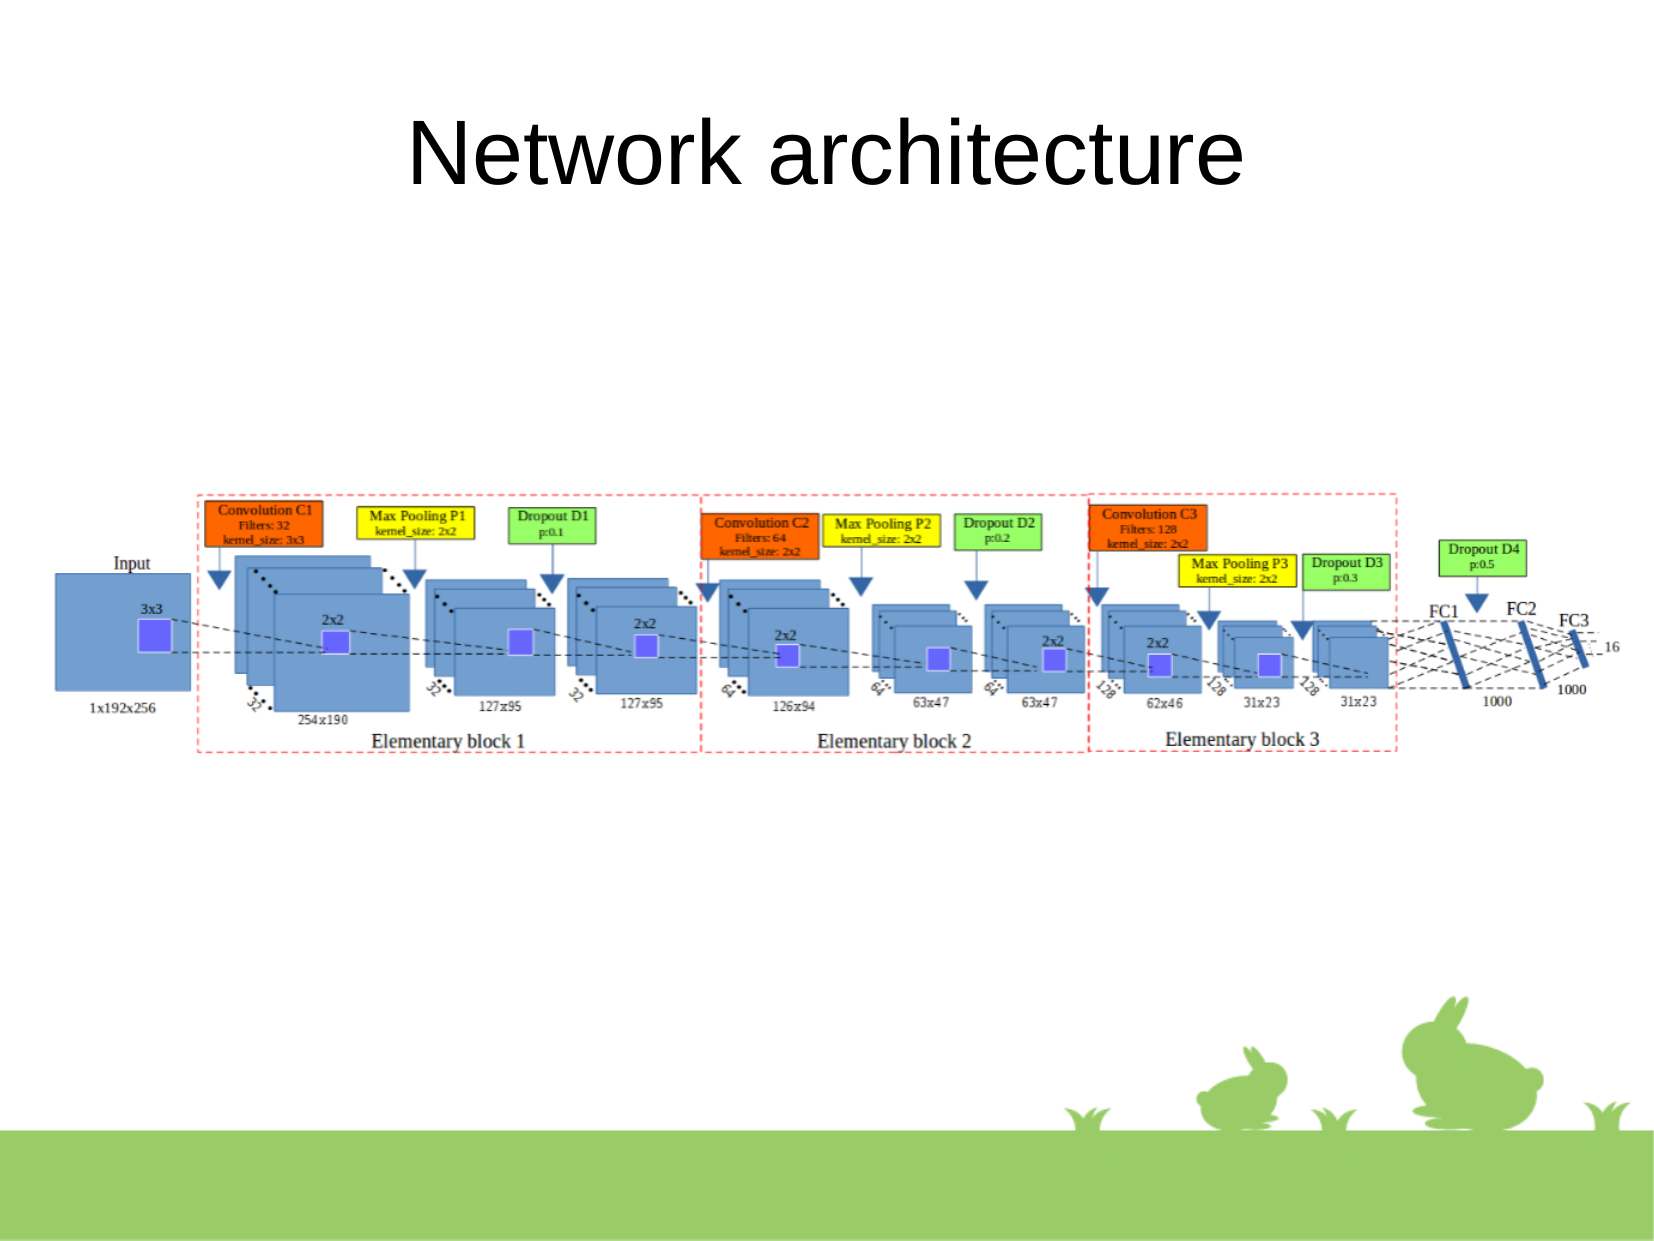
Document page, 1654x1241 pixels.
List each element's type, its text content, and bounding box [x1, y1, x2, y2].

title Network architecture [82, 49, 1571, 257]
picture [0, 0, 1654, 1241]
